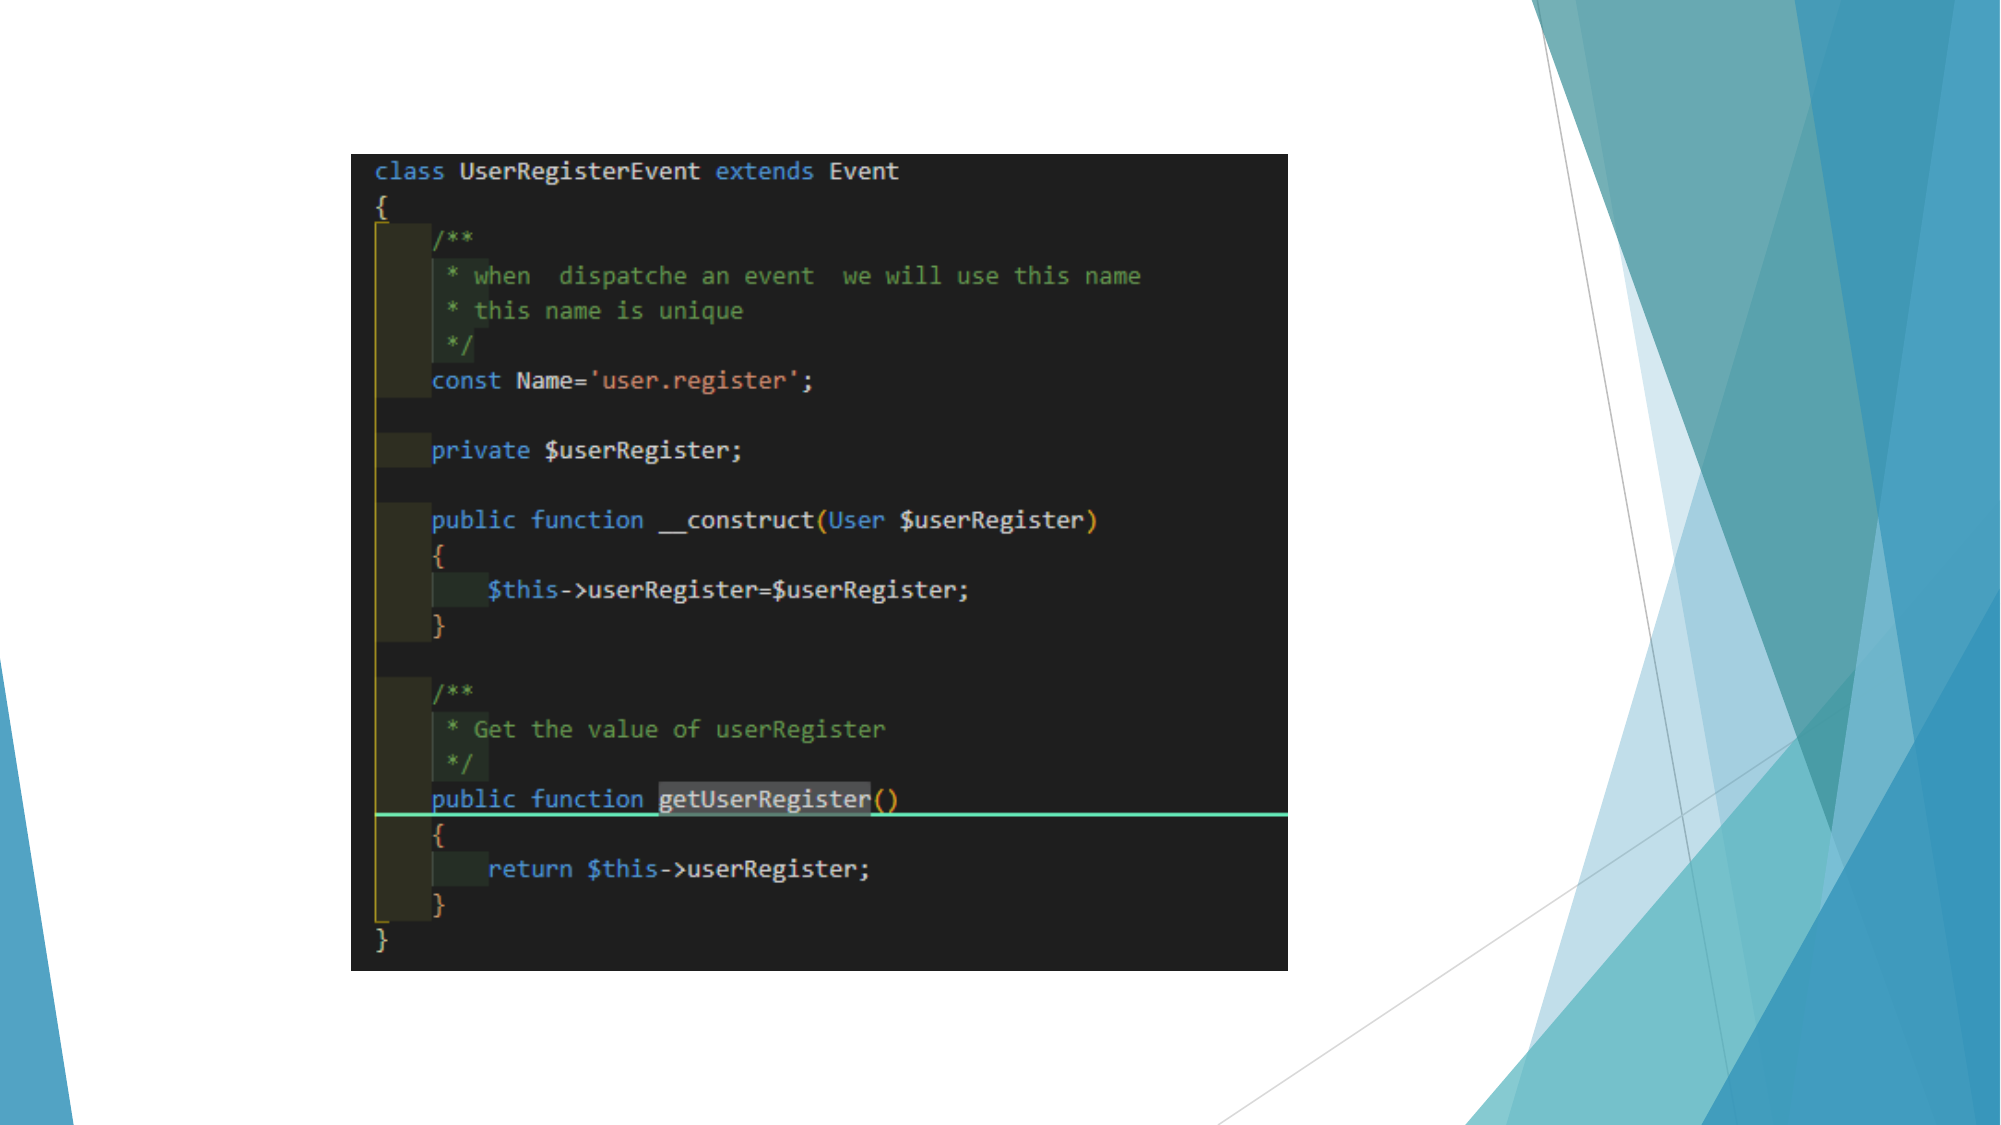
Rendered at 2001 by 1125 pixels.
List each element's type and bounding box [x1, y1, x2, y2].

picture [351, 154, 1288, 971]
